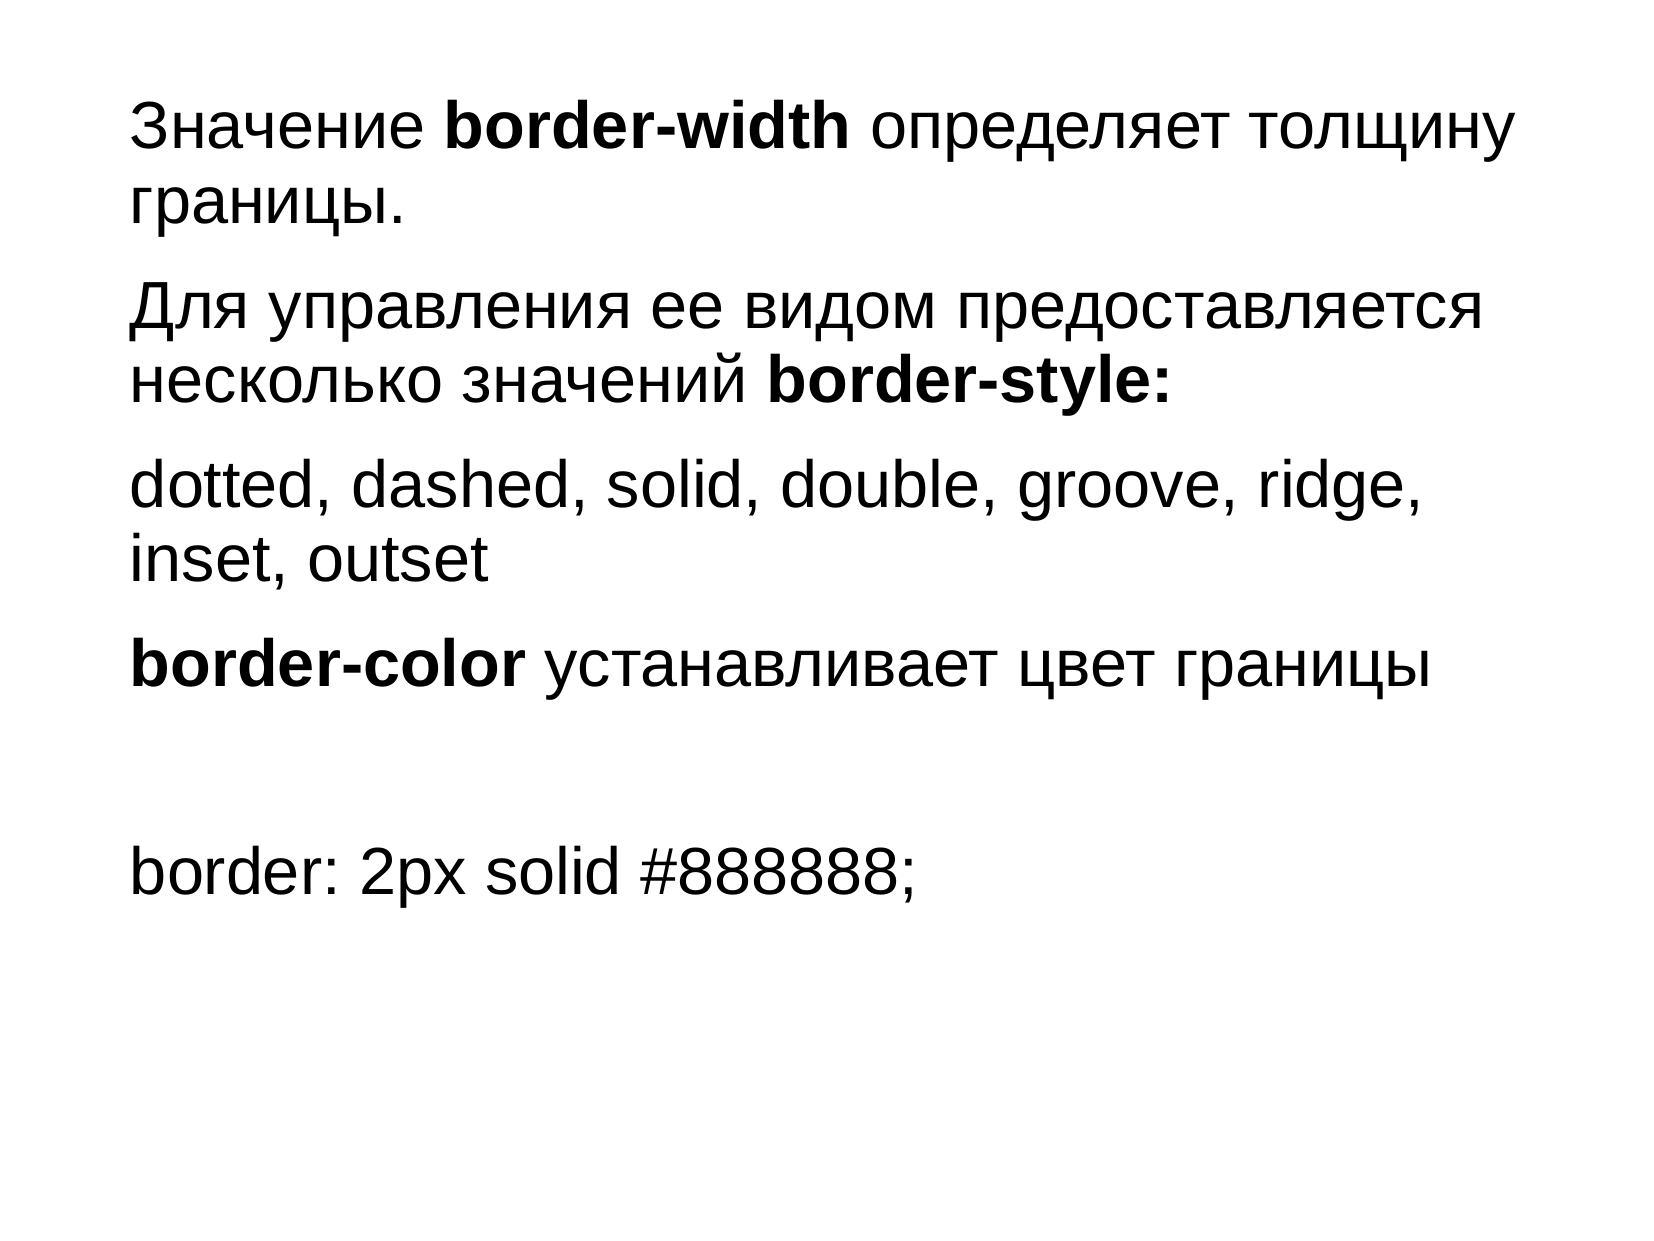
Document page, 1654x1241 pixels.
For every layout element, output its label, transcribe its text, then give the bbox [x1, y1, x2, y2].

list Значение border-width определяет толщину границы. Для управления ее видом предоставляется несколько значений border-style: dotted, dashed, solid, double, groove, ridge, inset, outset border-color устанавливает цвет границы border: 2px solid #888888; [59, 88, 1565, 1123]
